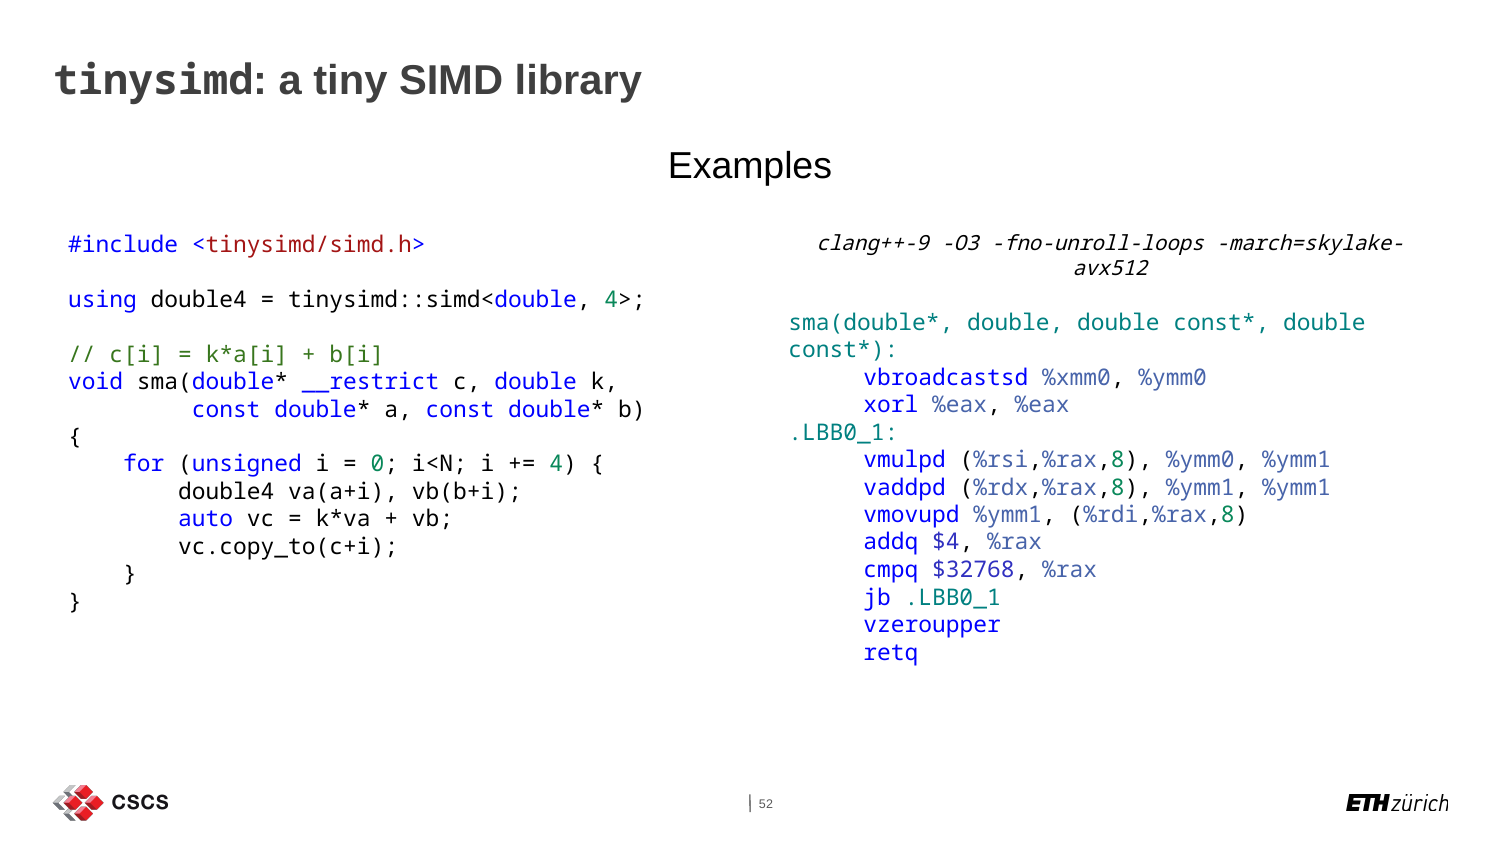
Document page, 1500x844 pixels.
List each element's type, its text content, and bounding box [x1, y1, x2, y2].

text_box clang++-9 -O3 -fno-unroll-loops -march=skylake-avx512 sma(double*, double, double const*, double const*): vbroadcastsd %xmm0, %ymm0 xorl %eax, %eax .LBB0_1: vmulpd (%rsi,%rax,8), %ymm0, %ymm1 vaddpd (%rdx,%rax,8), %ymm1, %ymm1 vmovupd %ymm1, (%rdi,%rax,8) addq $4, %rax cmpq $32768, %rax jb .LBB0_1 vzeroupper retq [773, 215, 1447, 767]
list Examples [53, 133, 1447, 767]
picture [43, 775, 177, 830]
picture [1346, 794, 1448, 811]
title tinysimd: a tiny SIMD library [53, 5, 1447, 112]
slide_number <number> [750, 794, 798, 813]
text_box #include <tinysimd/simd.h> using double4 = tinysimd::simd<double, 4>; // c[i] = k*a[i] + b[i] void sma(double* __restrict c, double k, const double* a, const double* b) { for (unsigned i = 0; i<N; i += 4) { double4 va(a+i), vb(b+i); auto vc = k*va + vb; vc.copy_to(c+i); } } [53, 214, 727, 774]
